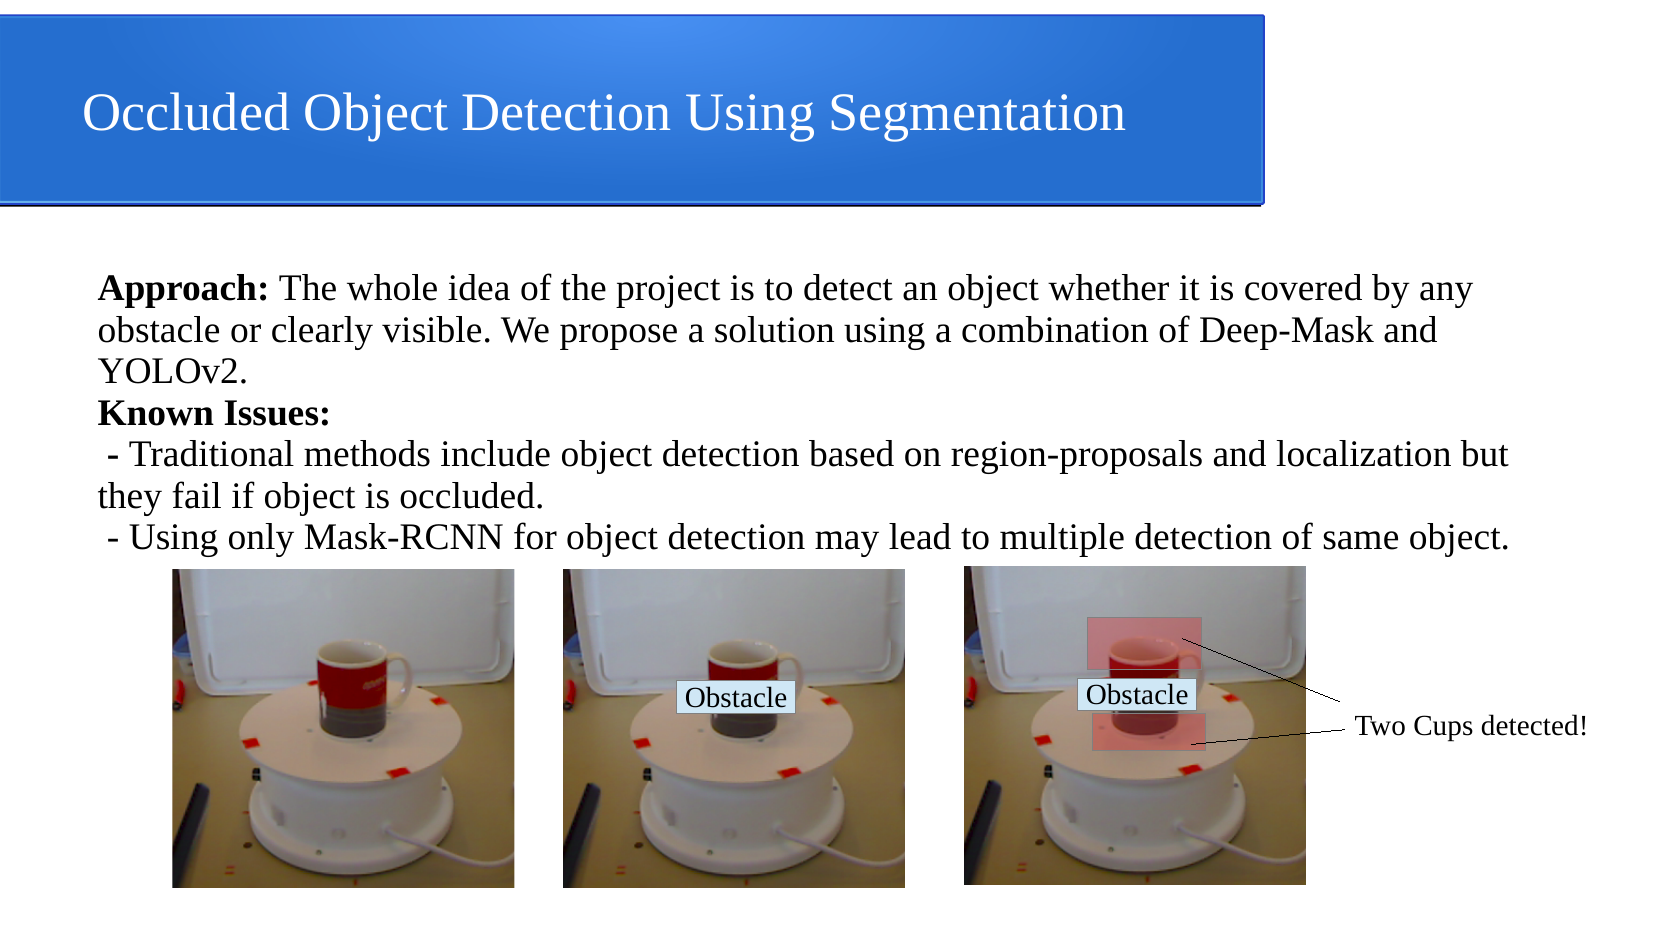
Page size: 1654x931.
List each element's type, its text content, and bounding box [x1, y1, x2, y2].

picture [563, 569, 905, 888]
picture [172, 569, 515, 888]
text_box Obstacle [676, 680, 796, 714]
text_box Obstacle [1077, 678, 1197, 711]
text_box Two Cups detected! [1339, 701, 1604, 749]
text_box [1087, 617, 1202, 670]
text_box Approach: The whole idea of the project is to detect an object whether it is covered by any obstacle or clearly visible. We propose a solution using a combination of Deep-Mask and YOLOv2. Known Issues: - Traditional methods include object detection based on region-proposals and localization but they fail if object is occluded. - Using only Mask-RCNN for object detection may lead to multiple detection of same object. [82, 259, 1560, 856]
text_box [1092, 713, 1206, 751]
picture [964, 566, 1306, 885]
title Occluded Object Detection Using Segmentation [82, 51, 1235, 173]
